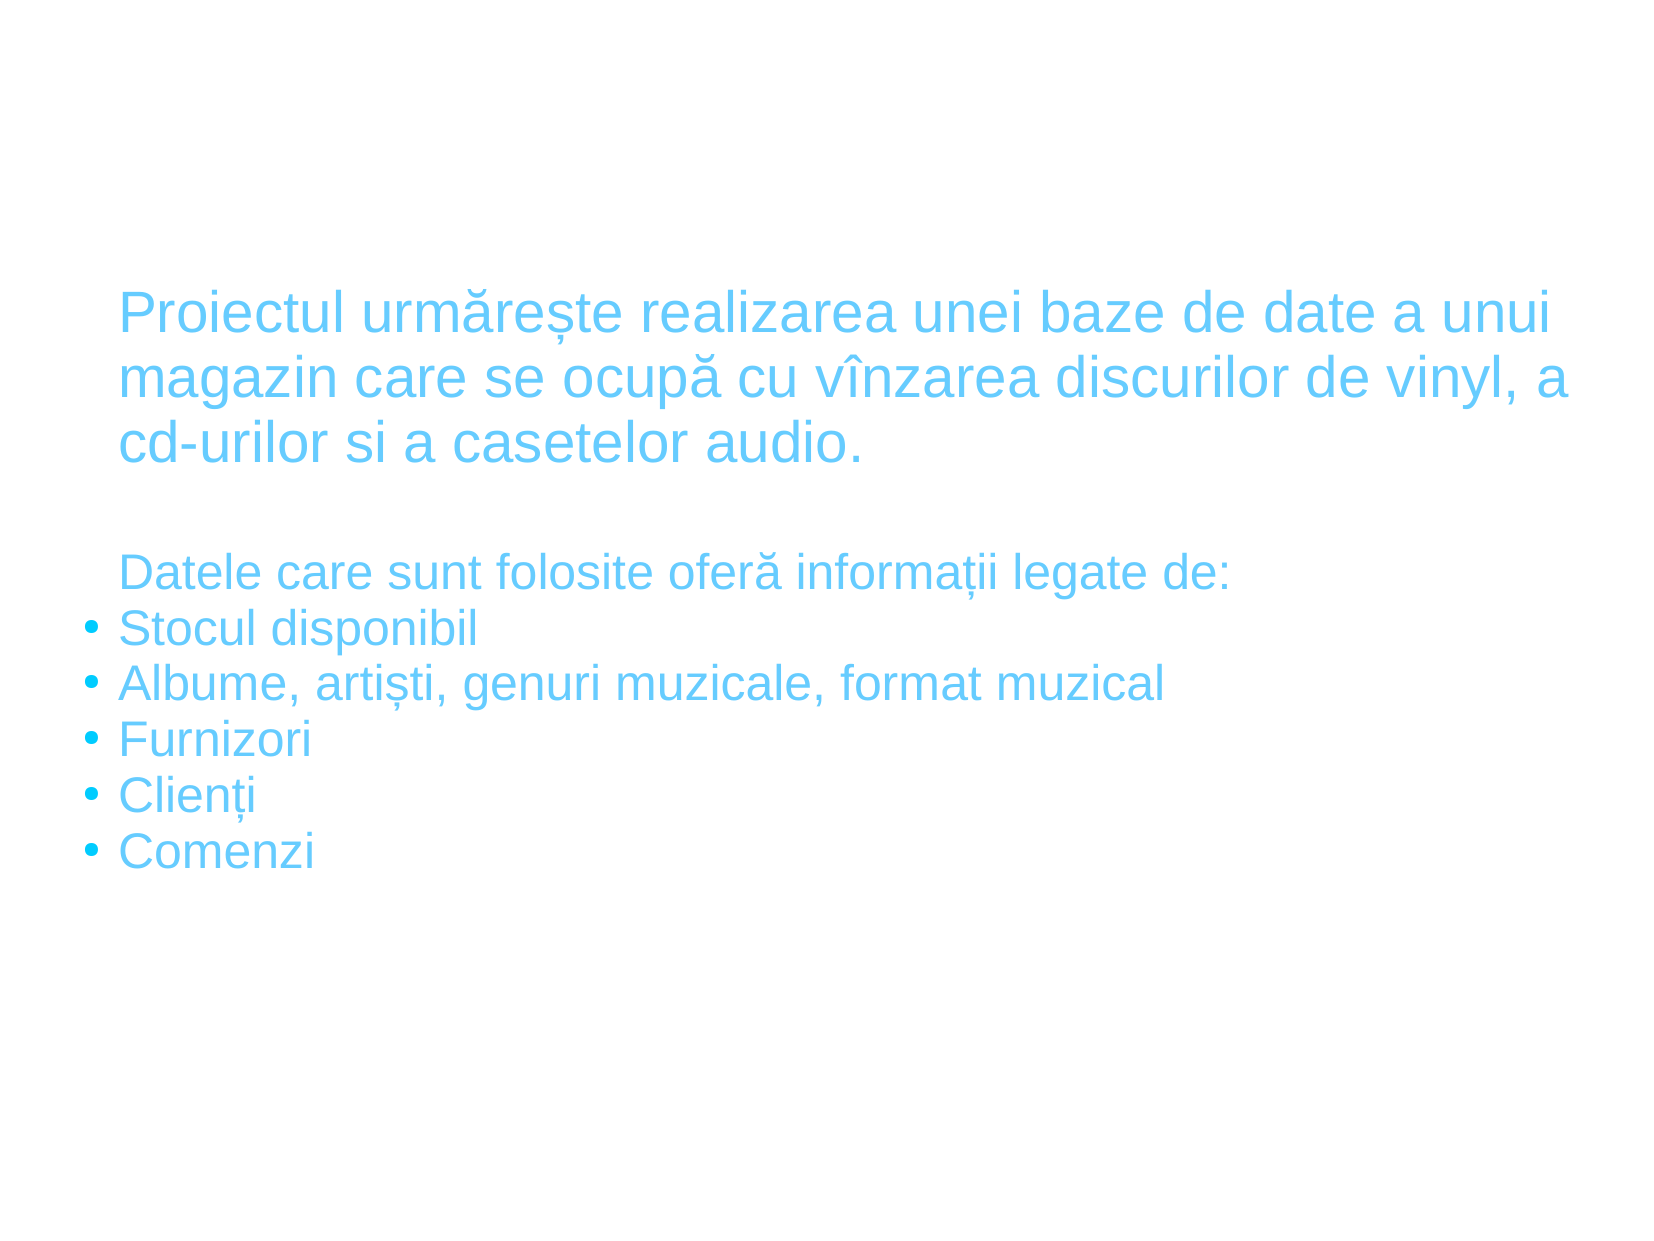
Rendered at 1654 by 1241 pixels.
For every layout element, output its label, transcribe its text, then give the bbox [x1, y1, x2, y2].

subtitle Proiectul urmărește realizarea unei baze de date a unui magazin care se ocupă cu vînzarea discurilor de vinyl, a cd-urilor si a casetelor audio. Datele care sunt folosite oferă informații legate de: Stocul disponibil Albume, artiști, genuri muzicale, format muzical Furnizori Clienți Comenzi [82, 49, 1571, 1109]
